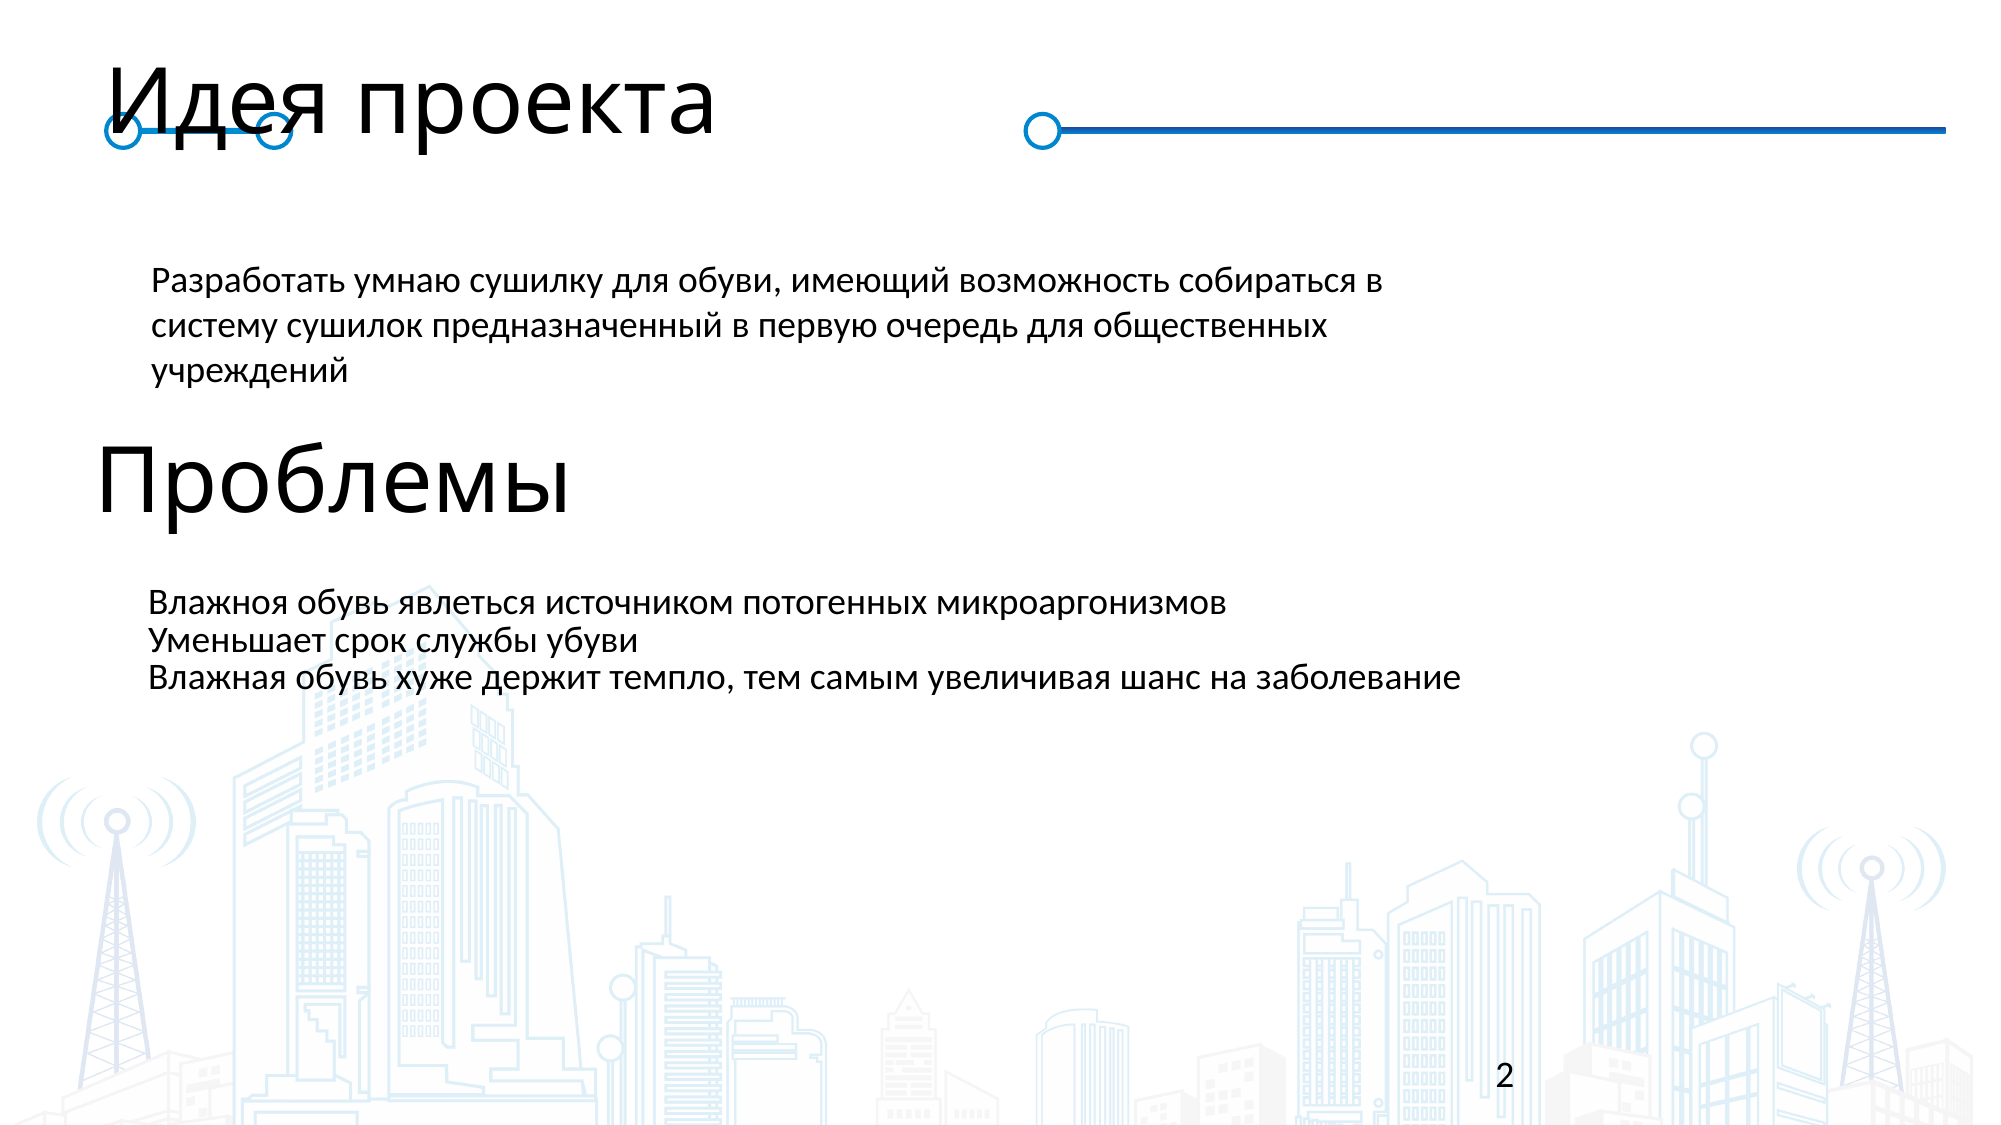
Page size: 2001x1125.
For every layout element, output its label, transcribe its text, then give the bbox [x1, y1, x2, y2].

text_box Проблемы [94, 423, 649, 536]
title Идея проекта [89, 46, 1532, 113]
slide_number <номер> [1480, 1042, 1931, 1103]
text_box Разработать умнаю сушилку для обуви, имеющий возможность собираться в систему сушилок предназначенный в первую очередь для общественных учреждений [89, 247, 1532, 398]
text_box Влажноя обувь явлеться источником потогенных микроаргонизмов Уменьшает срок службы убуви Влажная обувь хуже держит темпло, тем самым увеличивая шанс на заболевание [133, 578, 1678, 731]
